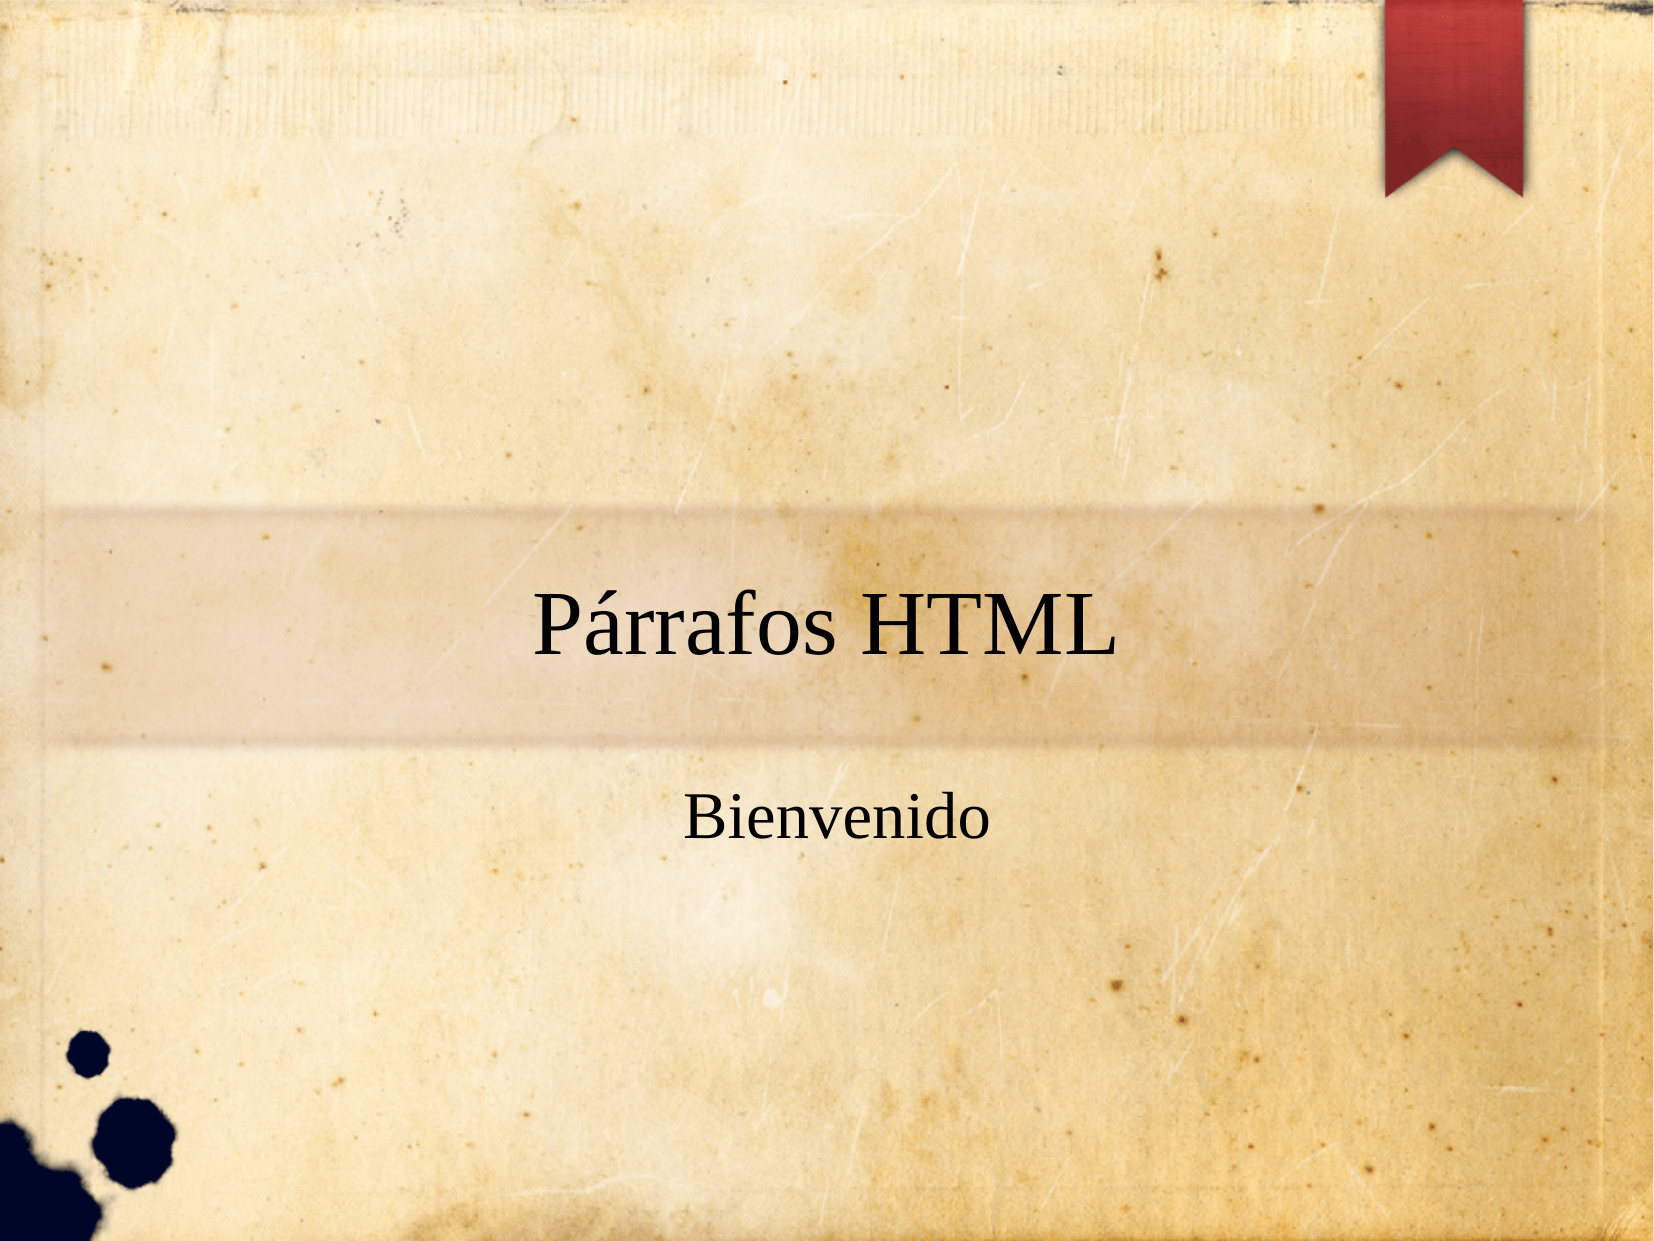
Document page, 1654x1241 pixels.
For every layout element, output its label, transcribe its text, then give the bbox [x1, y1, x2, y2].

picture [0, 0, 1654, 1241]
list Bienvenido [82, 779, 1538, 1205]
title Párrafos HTML [82, 519, 1571, 727]
